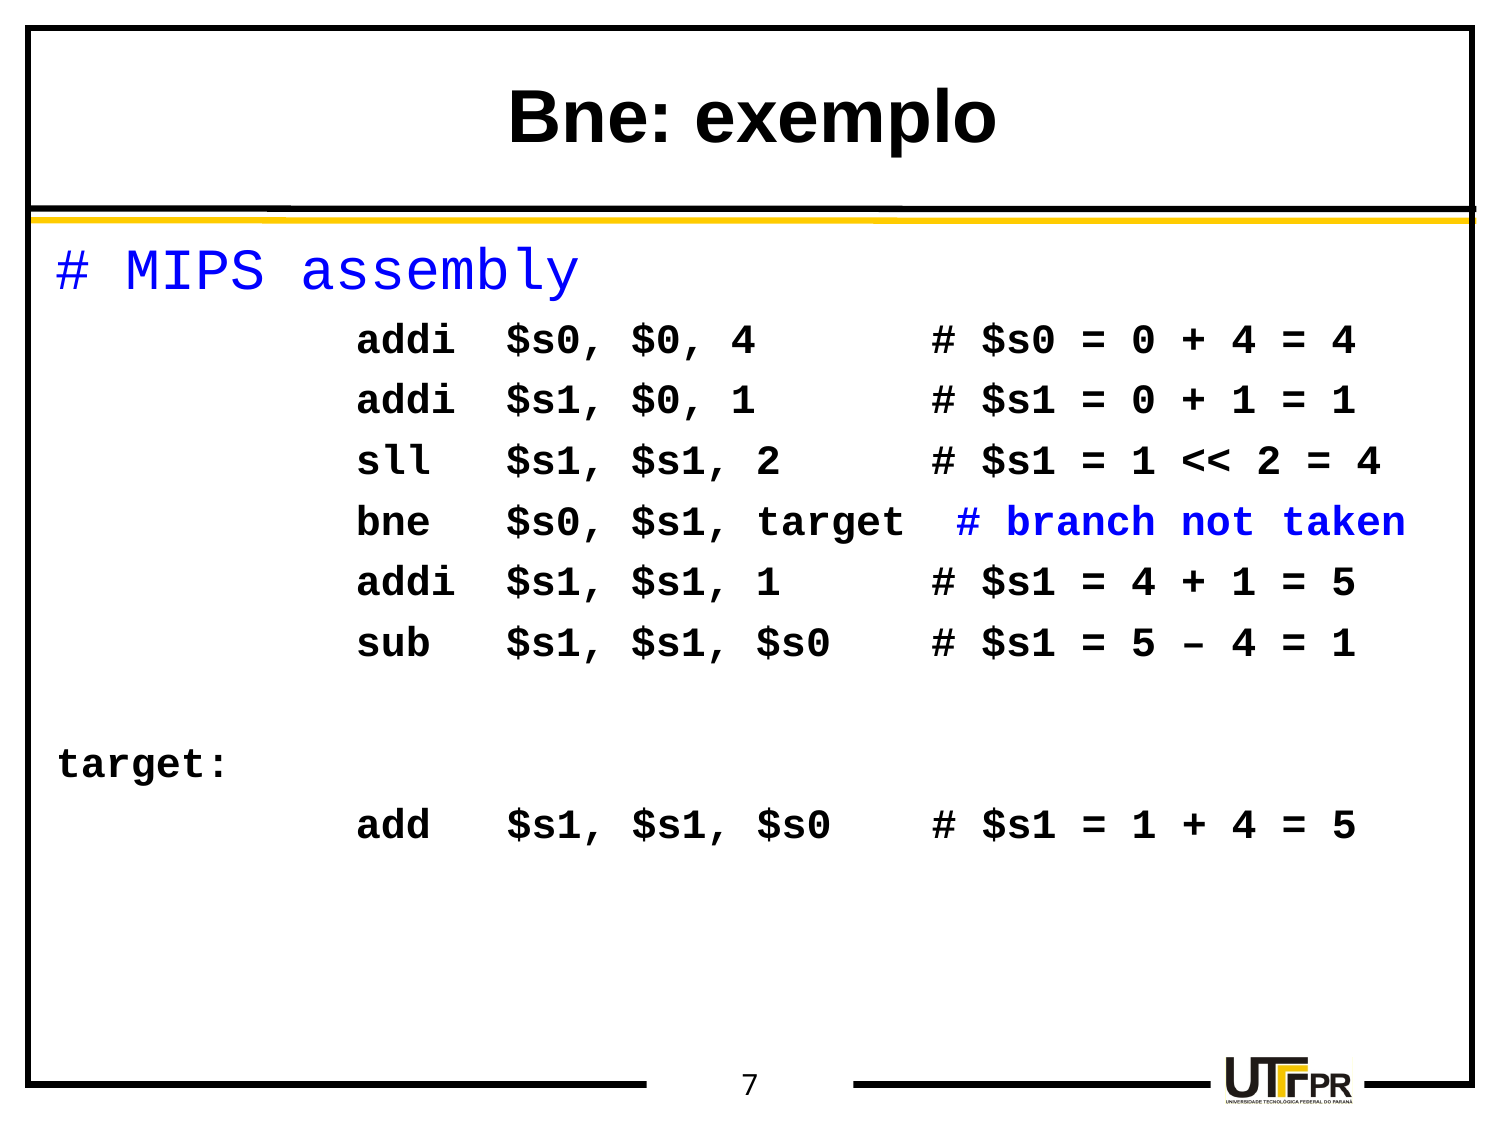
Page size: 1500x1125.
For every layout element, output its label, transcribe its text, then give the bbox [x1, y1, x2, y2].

title Bne: exemplo [29, 29, 1477, 207]
list # MIPS assembly addi $s0, $0, 4 # $s0 = 0 + 4 = 4 addi $s1, $0, 1 # $s1 = 0 + 1 = 1 sll $s1, $s1, 2 # $s1 = 1 << 2 = 4 bne $s0, $s1, target # branch not taken addi $s1, $s1, 1 # $s1 = 4 + 1 = 5 sub $s1, $s1, $s0 # $s1 = 5 – 4 = 1 target: add $s1, $s1, $s0 # $s1 = 1 + 4 = 5 [41, 231, 1447, 1125]
